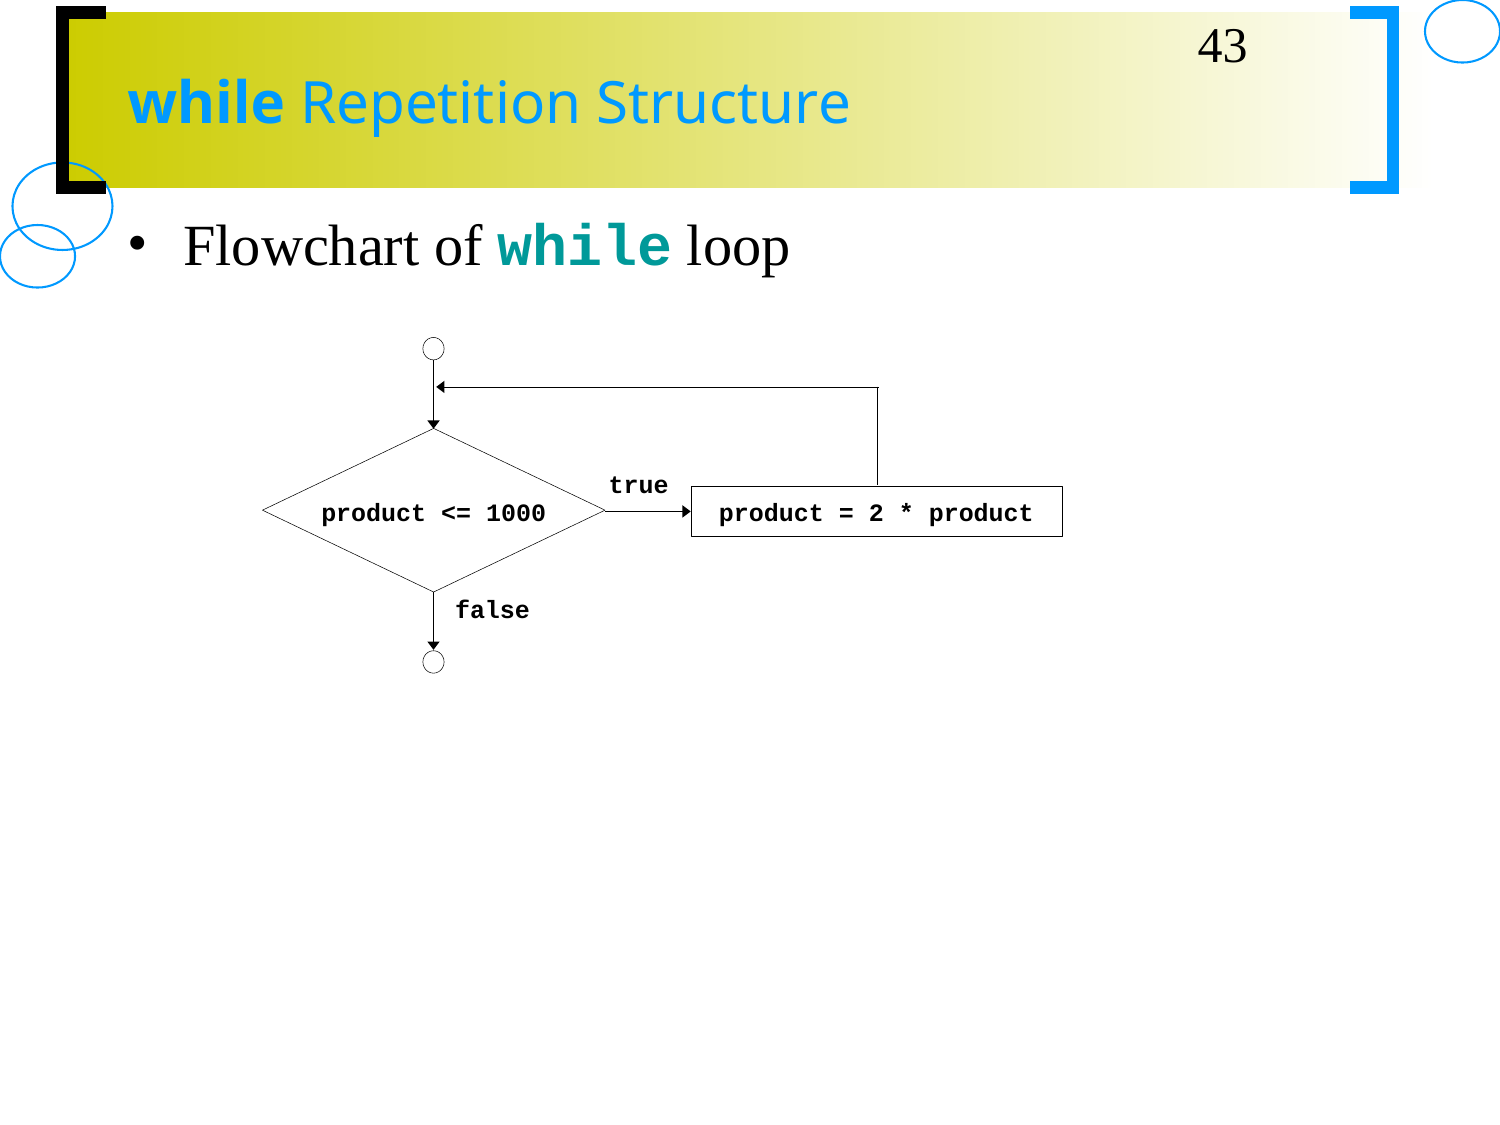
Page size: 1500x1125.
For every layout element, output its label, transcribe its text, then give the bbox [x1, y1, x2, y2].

text_box false [454, 593, 548, 639]
text_box true [608, 468, 685, 514]
text_box [310, 533, 558, 592]
title while Repetition Structure [112, 12, 1388, 188]
text_box product = 2 * product [697, 496, 1055, 535]
list Flowchart of while loop [112, 199, 1388, 1063]
text_box product <= 1000 [303, 496, 564, 533]
text_box [262, 429, 606, 530]
